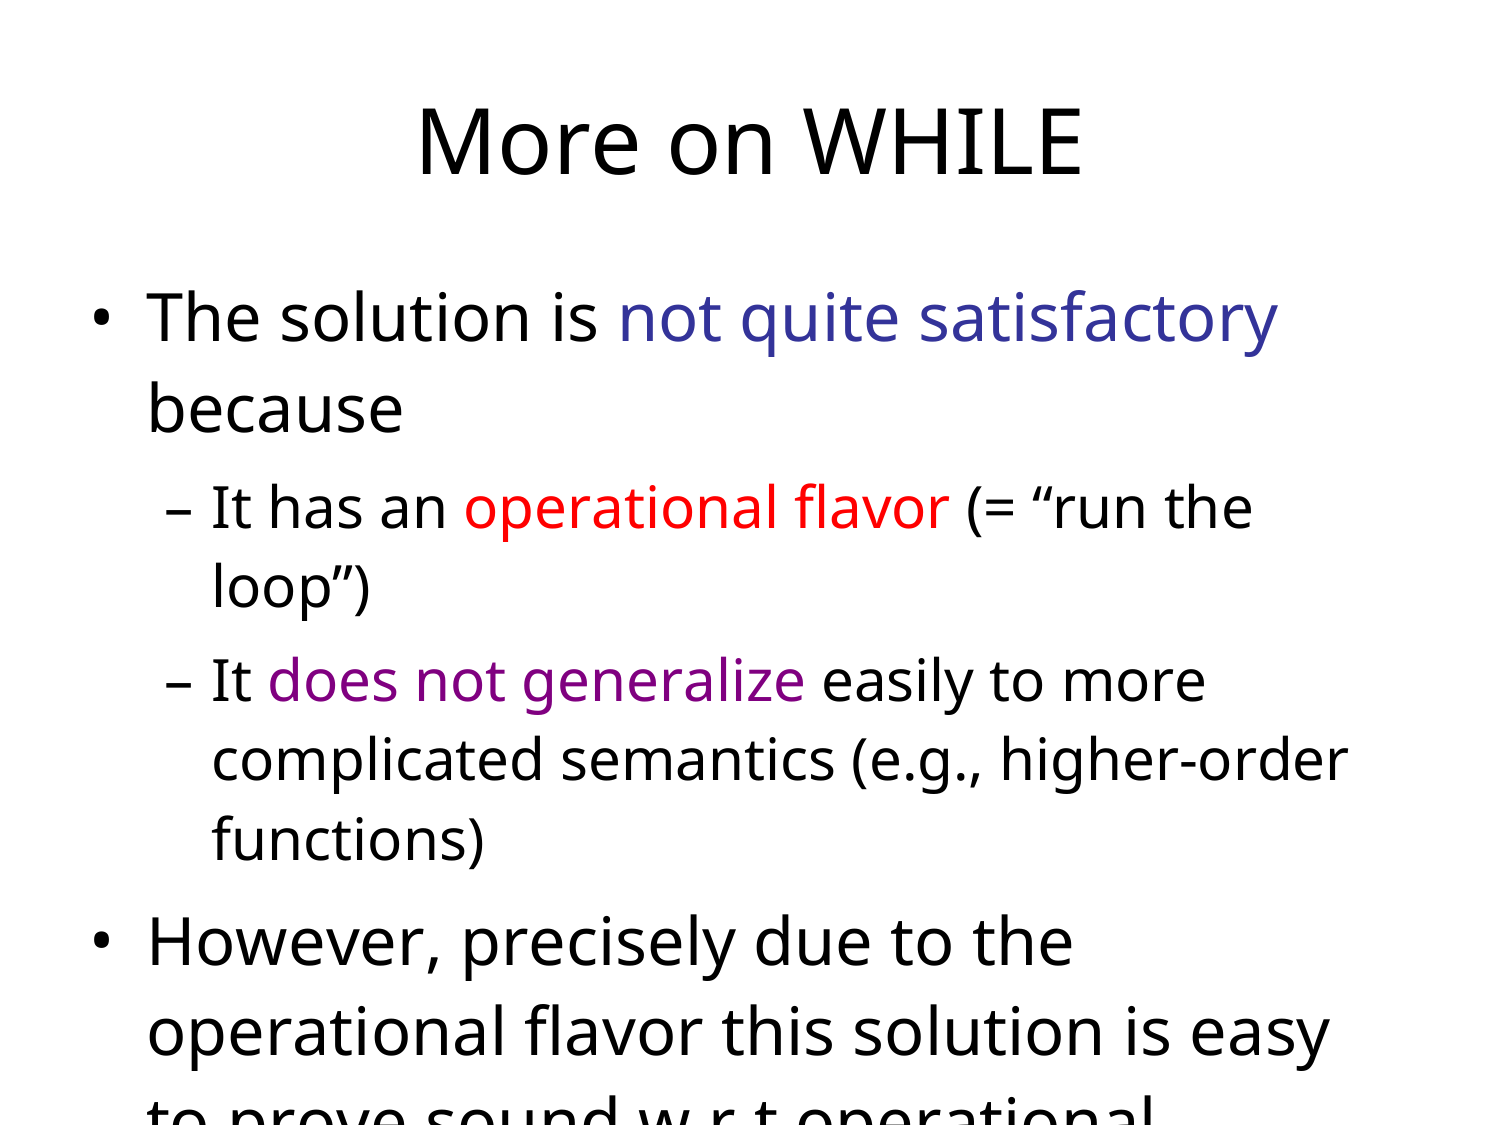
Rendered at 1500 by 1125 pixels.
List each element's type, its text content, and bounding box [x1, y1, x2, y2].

title More on WHILE [75, 45, 1426, 233]
list The solution is not quite satisfactory because It has an operational flavor (= “run the loop”) It does not generalize easily to more complicated semantics (e.g., higher-order functions) However, precisely due to the operational flavor this solution is easy to prove sound w.r.t operational semantics [75, 262, 1426, 1006]
